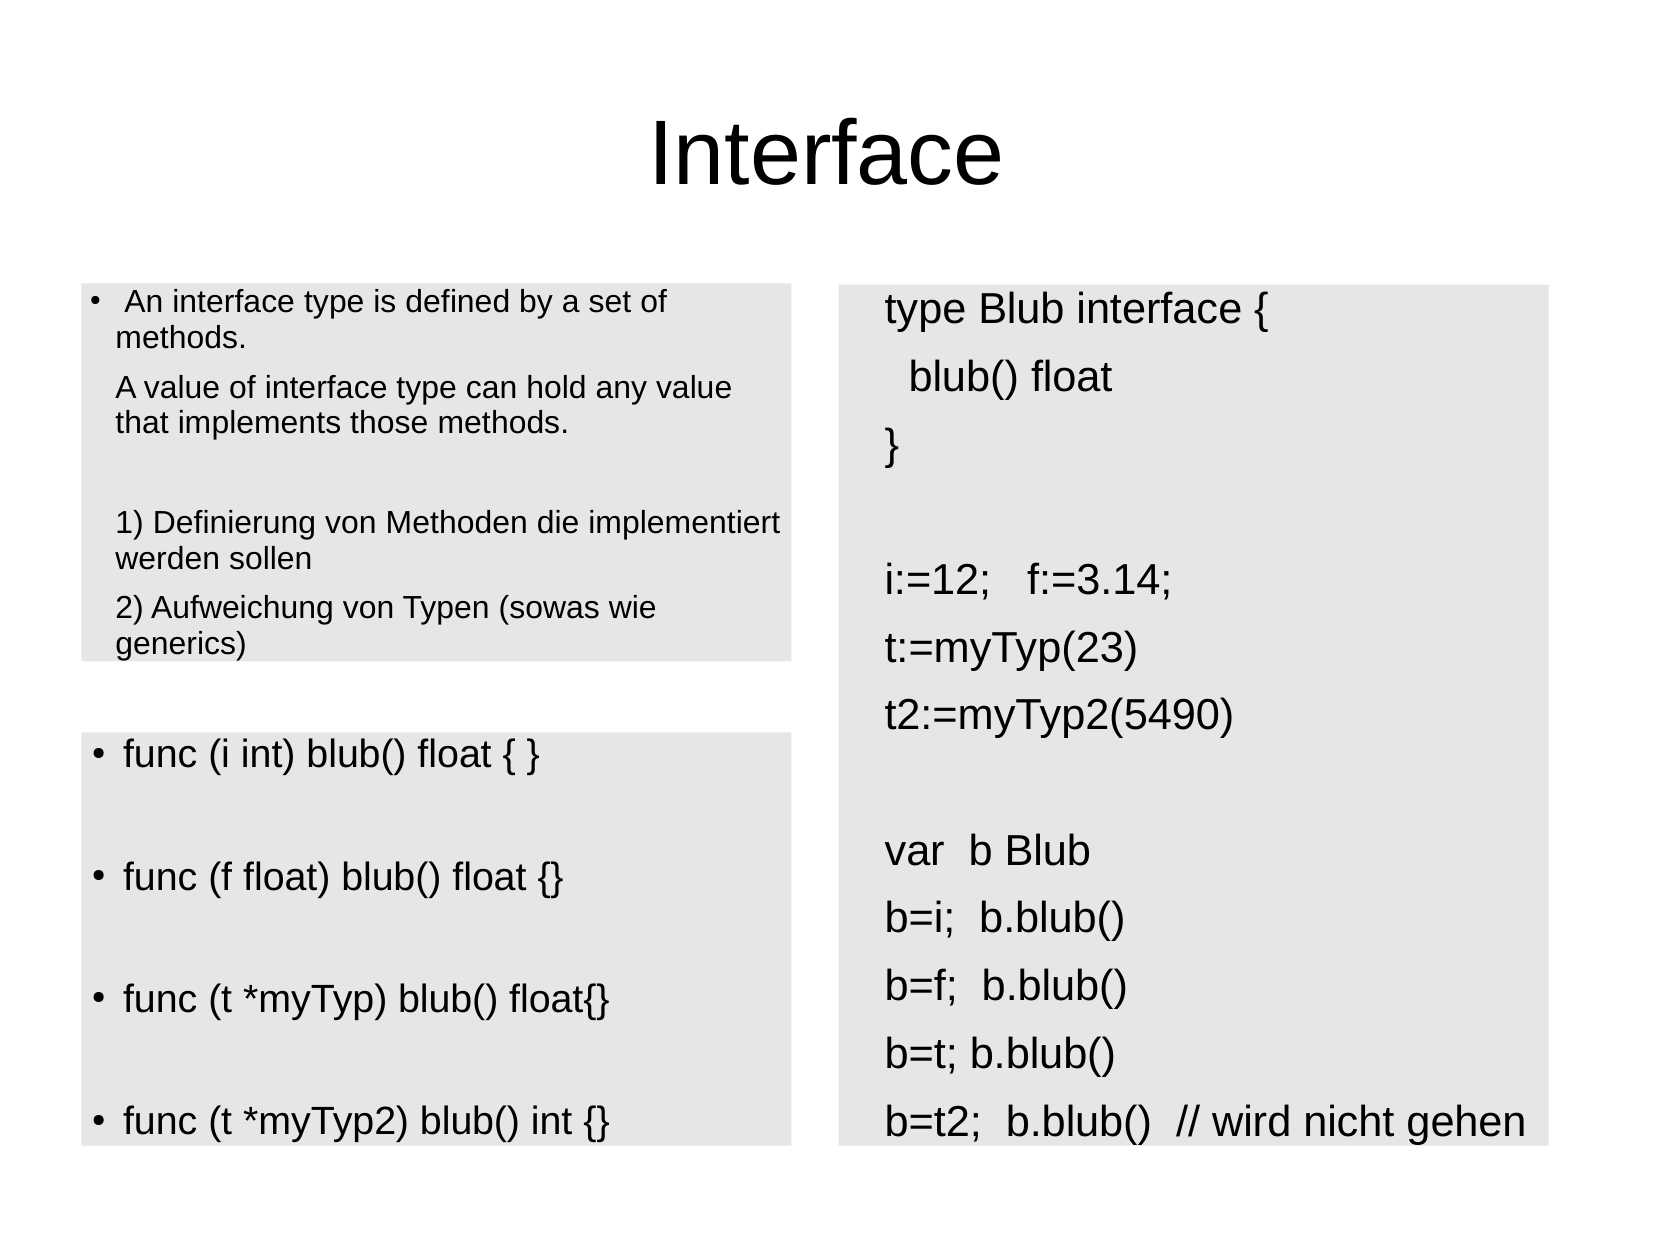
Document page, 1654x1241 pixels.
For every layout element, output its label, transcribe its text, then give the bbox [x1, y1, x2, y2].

title Interface [82, 49, 1571, 257]
list An interface type is defined by a set of methods. A value of interface type can hold any value that implements those methods. 1) Definierung von Methoden die implementiert werden sollen 2) Aufweichung von Typen (sowas wie generics) [81, 283, 792, 662]
list type Blub interface { blub() float } i:=12; f:=3.14; t:=myTyp(23) t2:=myTyp2(5490) var b Blub b=i; b.blub() b=f; b.blub() b=t; b.blub() b=t2; b.blub() // wird nicht gehen [838, 284, 1549, 1146]
list func (i int) blub() float { } func (f float) blub() float {} func (t *myTyp) blub() float{} func (t *myTyp2) blub() int {} [81, 732, 792, 1146]
